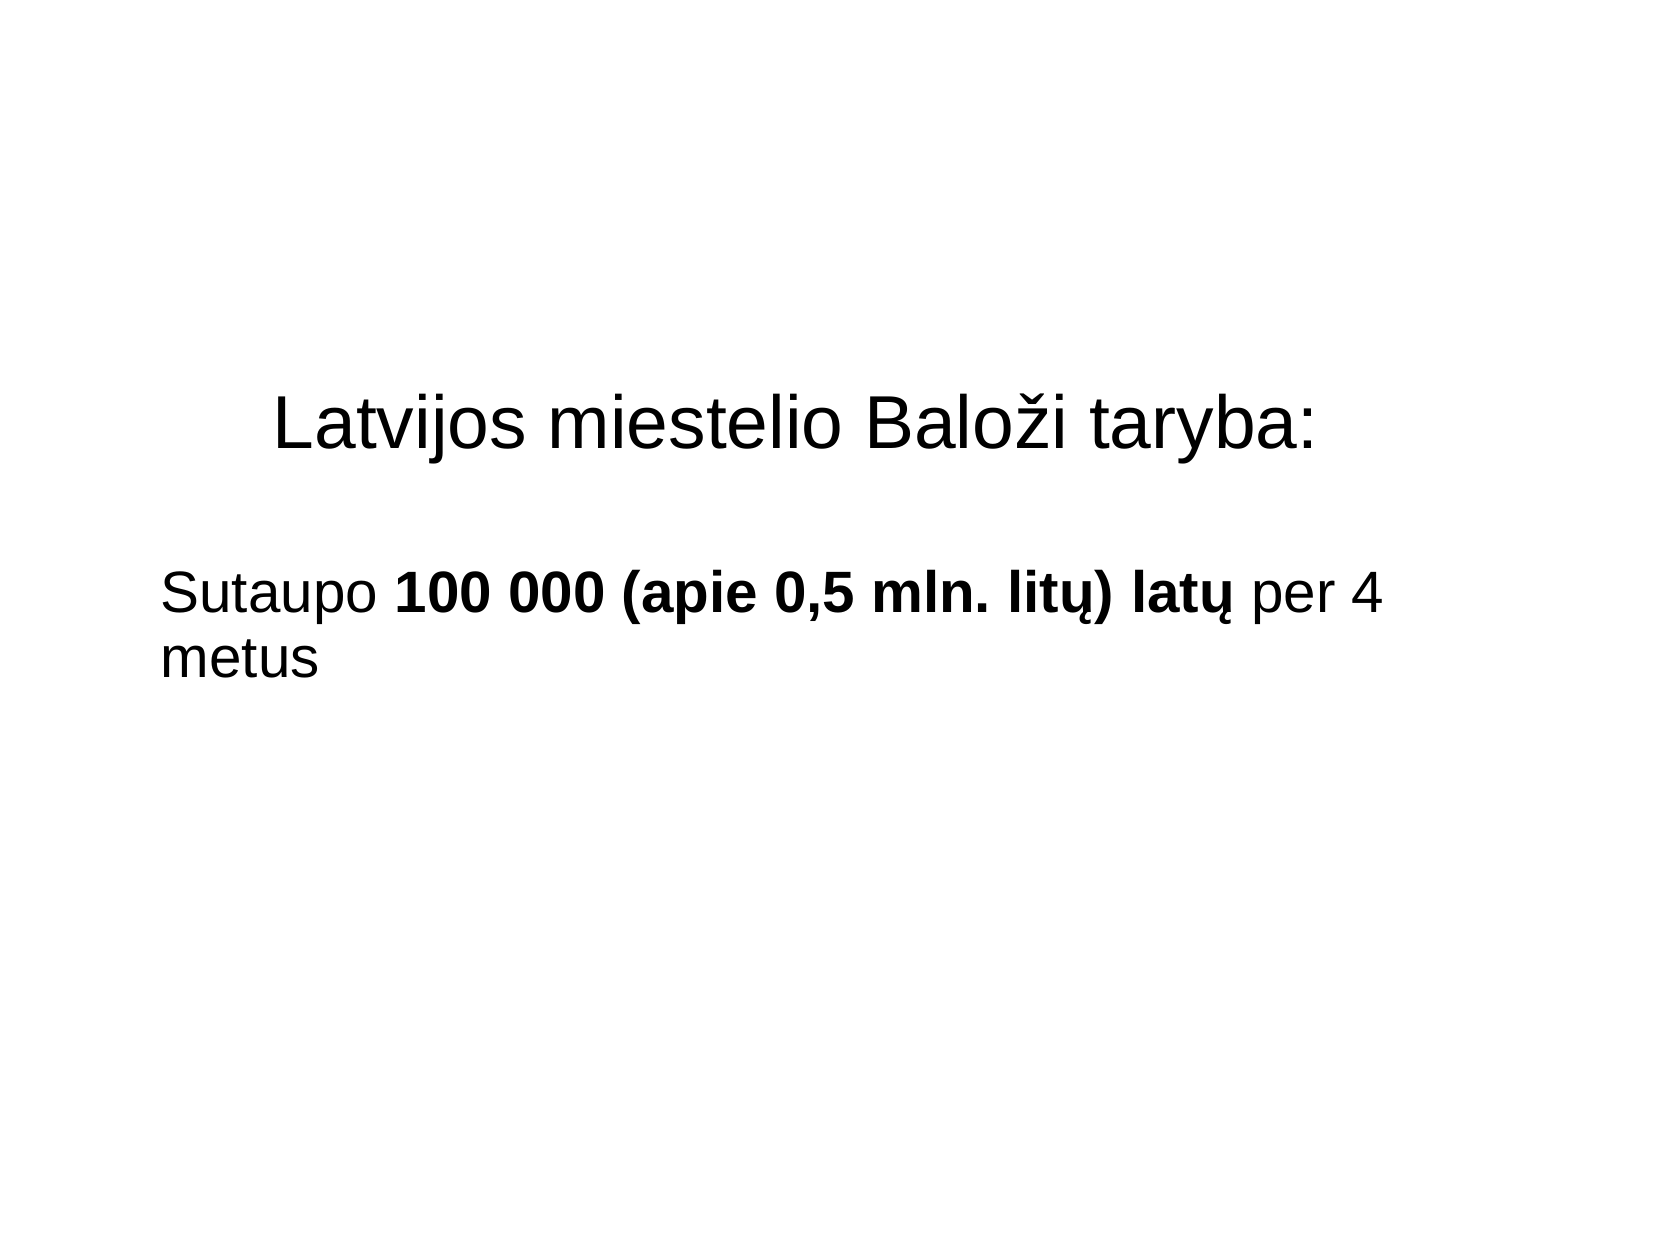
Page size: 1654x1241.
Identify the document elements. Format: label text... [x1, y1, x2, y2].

text_box Sutaupo 100 000 (apie 0,5 mln. litų) latų per 4 metus [145, 552, 1458, 777]
text_box Latvijos miestelio Baloži taryba: [231, 373, 1334, 473]
